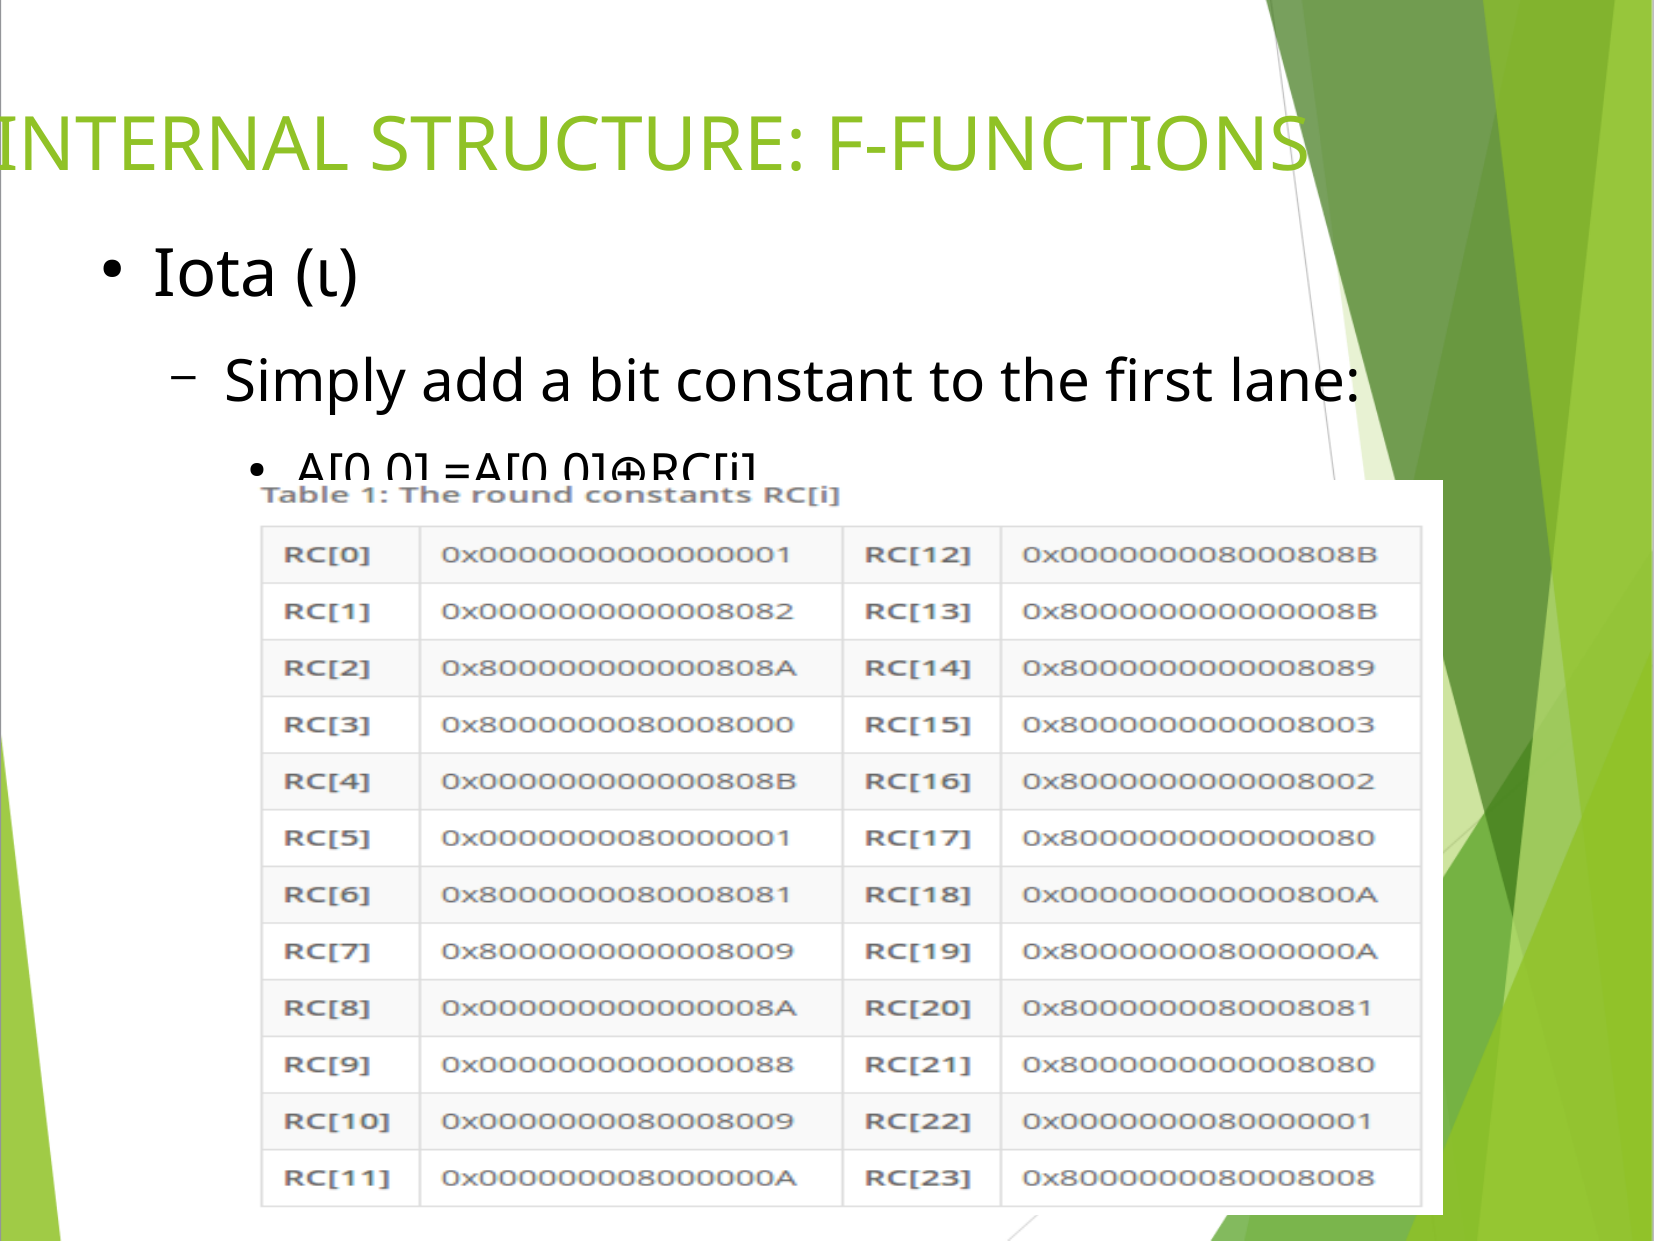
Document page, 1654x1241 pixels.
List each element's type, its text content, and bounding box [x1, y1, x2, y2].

title INTERNAL STRUCTURE: F-FUNCTIONS [0, 37, 1387, 245]
picture [0, 0, 1654, 1241]
list Iota (ι) Simply add a bit constant to the first lane: A[0,0] =A[0,0]⊕RC[i] [82, 225, 1571, 945]
